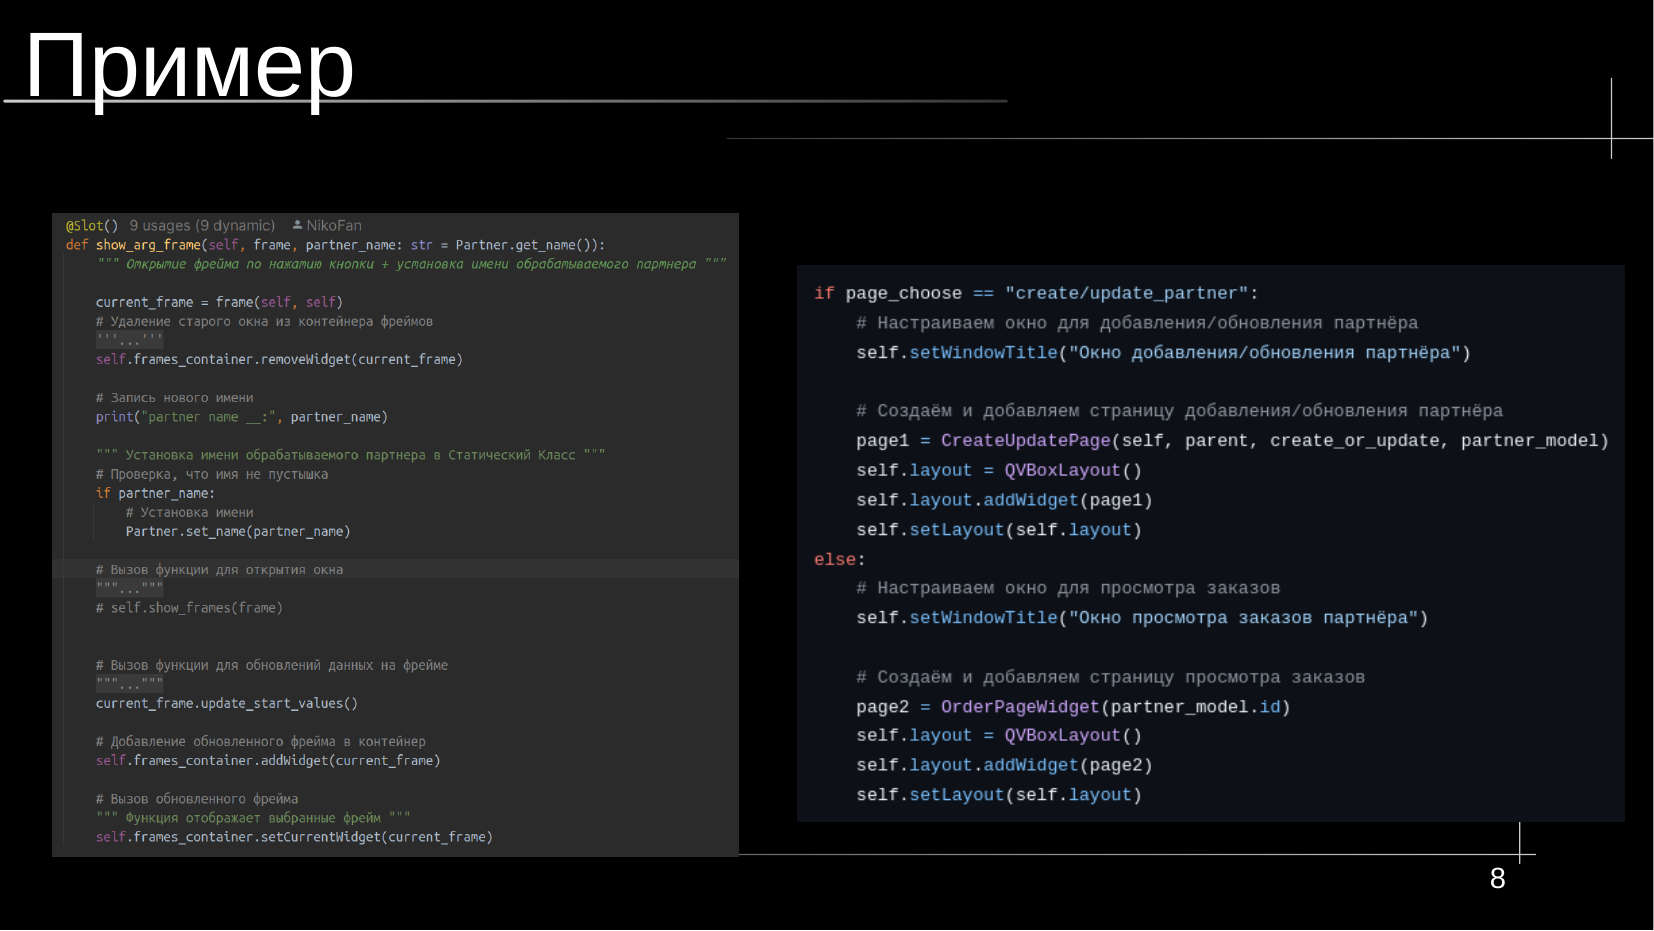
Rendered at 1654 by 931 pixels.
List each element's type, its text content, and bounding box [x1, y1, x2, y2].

picture [52, 213, 739, 857]
title Пример [23, 11, 1589, 119]
picture [797, 265, 1625, 822]
